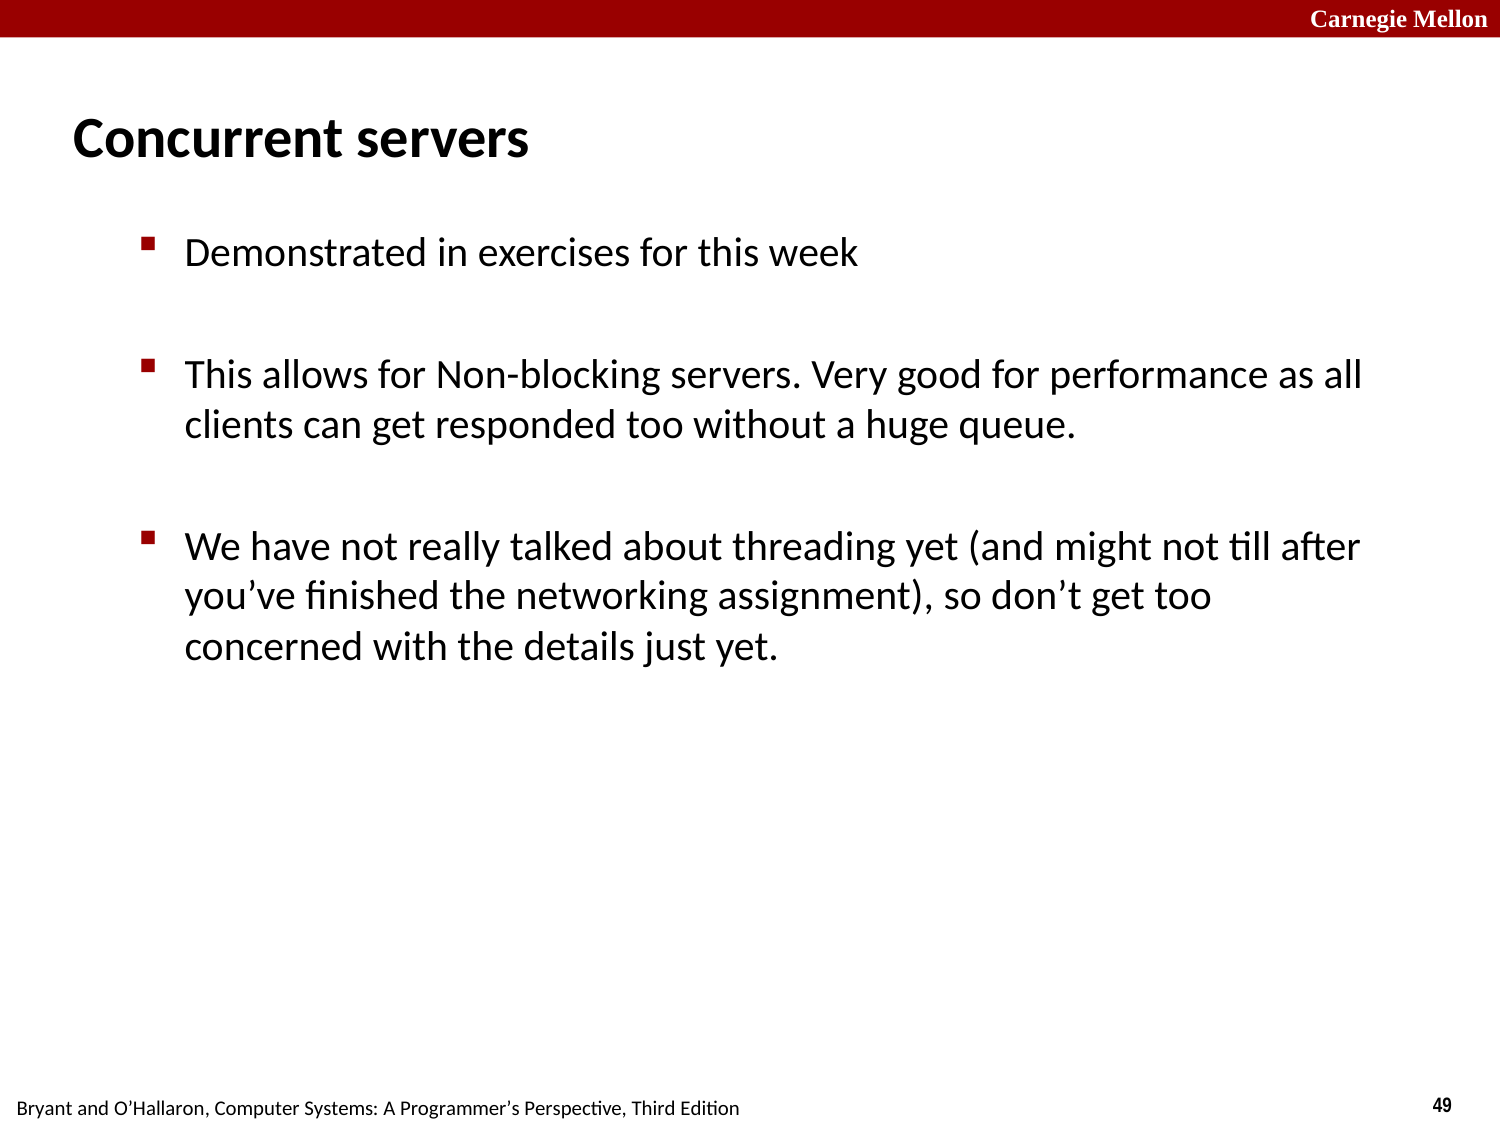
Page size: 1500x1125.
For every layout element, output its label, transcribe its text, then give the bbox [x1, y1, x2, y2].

list Demonstrated in exercises for this week This allows for Non-blocking servers. Very good for performance as all clients can get responded too without a huge queue. We have not really talked about threading yet (and might not till after you’ve finished the networking assignment), so don’t get too concerned with the details just yet. [47, 217, 1411, 550]
title Concurrent servers [58, 71, 1304, 197]
